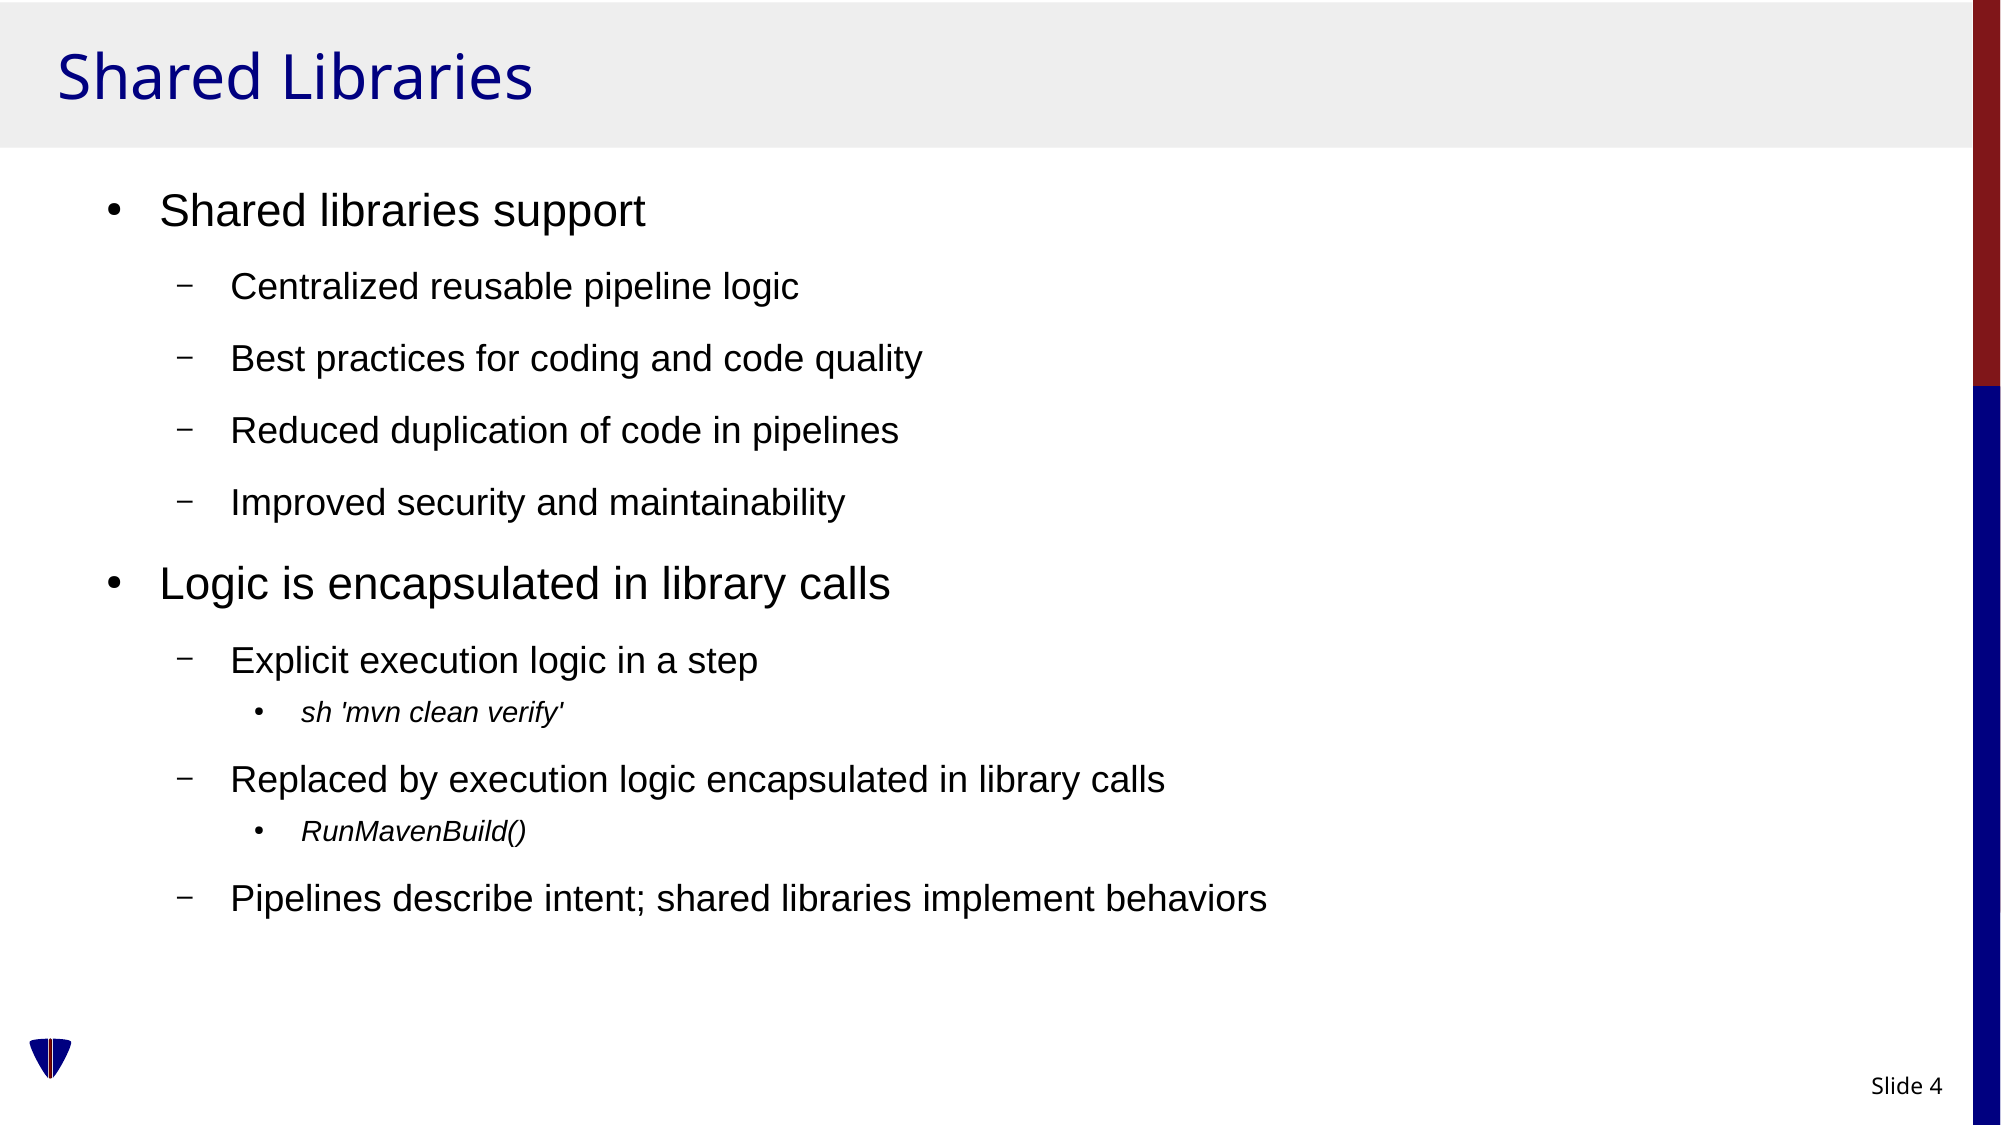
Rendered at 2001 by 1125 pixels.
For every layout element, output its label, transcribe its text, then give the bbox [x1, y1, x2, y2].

list Shared libraries support Centralized reusable pipeline logic Best practices for coding and code quality Reduced duplication of code in pipelines Improved security and maintainability Logic is encapsulated in library calls Explicit execution logic in a step sh 'mvn clean verify' Replaced by execution logic encapsulated in library calls RunMavenBuild() Pipelines describe intent; shared libraries implement behaviors [88, 177, 1873, 1034]
title Shared Libraries [0, 2, 1973, 148]
